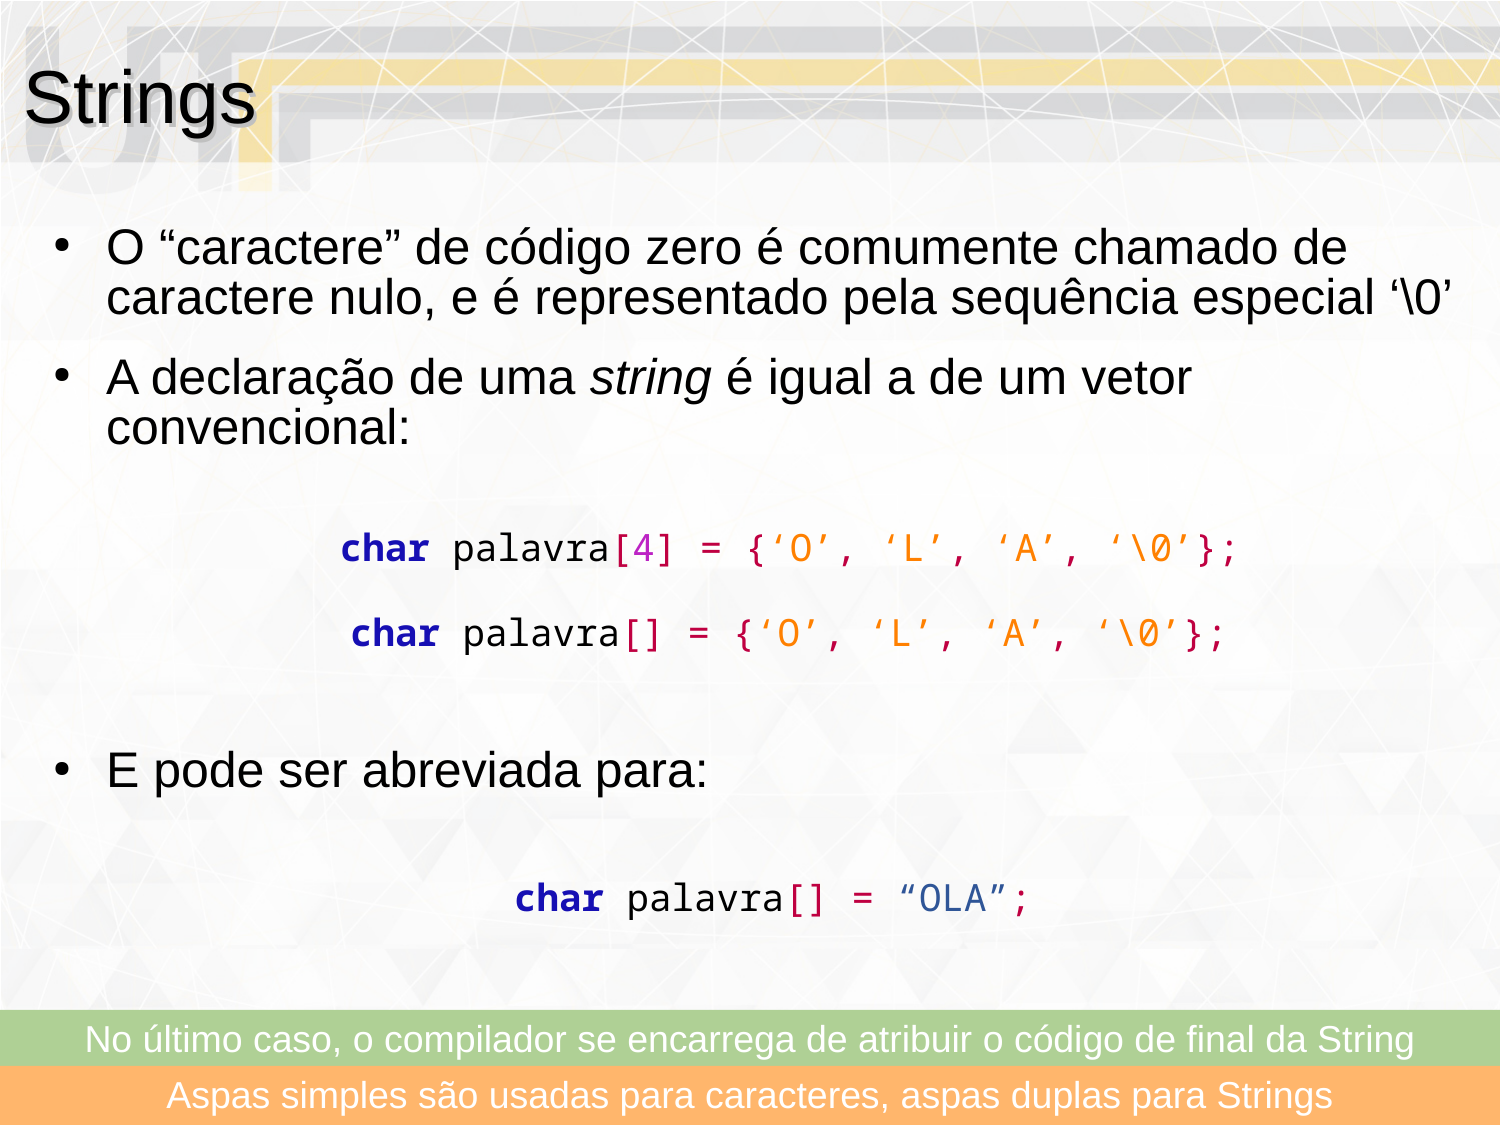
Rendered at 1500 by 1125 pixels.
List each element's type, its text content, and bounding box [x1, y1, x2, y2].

text_box char palavra[] = {‘O’, ‘L’, ‘A’, ‘\0’}; [335, 598, 1165, 656]
list O “caractere” de código zero é comumente chamado de caractere nulo, e é representado pela sequência especial ‘\0’ A declaração de uma string é igual a de um vetor convencional: E pode ser abreviada para: [35, 224, 1477, 1009]
text_box No último caso, o compilador se encarrega de atribuir o código de final da String [0, 1009, 1500, 1065]
text_box Aspas simples são usadas para caracteres, aspas duplas para Strings [0, 1065, 1500, 1125]
title Strings [23, 18, 1489, 178]
text_box char palavra[] = “OLA”; [499, 864, 1001, 922]
text_box char palavra[4] = {‘O’, ‘L’, ‘A’, ‘\0’}; [325, 513, 1175, 571]
